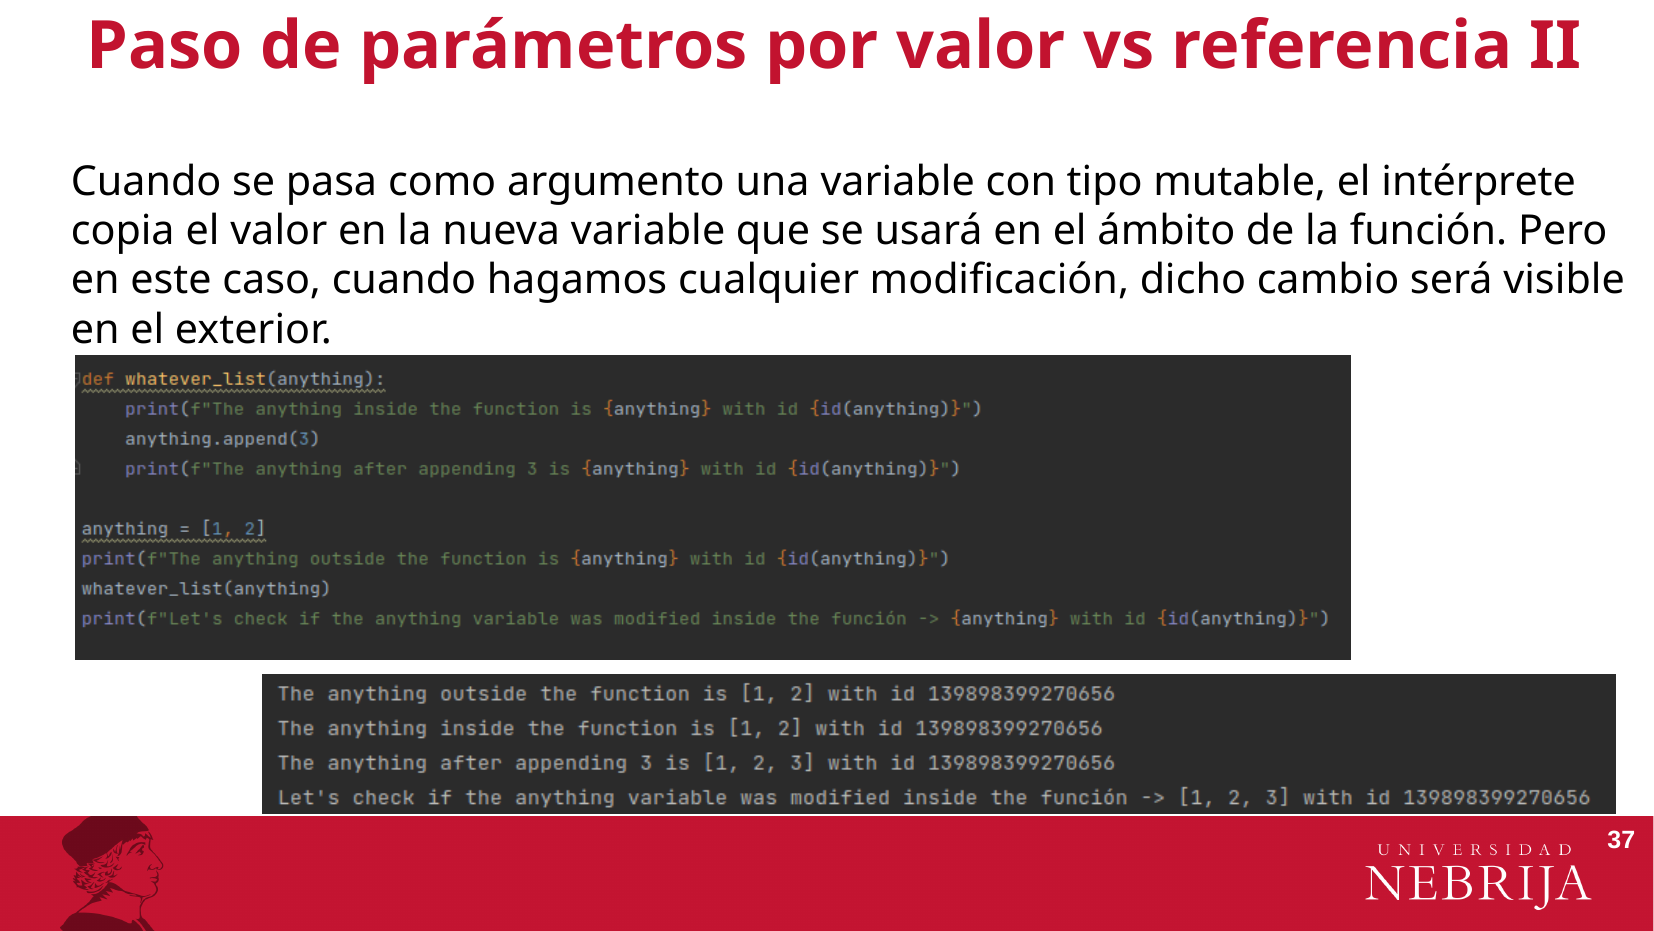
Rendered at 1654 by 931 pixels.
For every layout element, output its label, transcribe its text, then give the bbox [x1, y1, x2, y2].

text_box Paso de parámetros por valor vs referencia II [0, 3, 1650, 75]
picture [262, 674, 1616, 815]
picture [0, 826, 1654, 931]
picture [75, 355, 1351, 660]
list Cuando se pasa como argumento una variable con tipo mutable, el intérprete copia el valor en la nueva variable que se usará en el ámbito de la función. Pero en este caso, cuando hagamos cualquier modificación, dicho cambio será visible en el exterior. [0, 75, 1654, 826]
